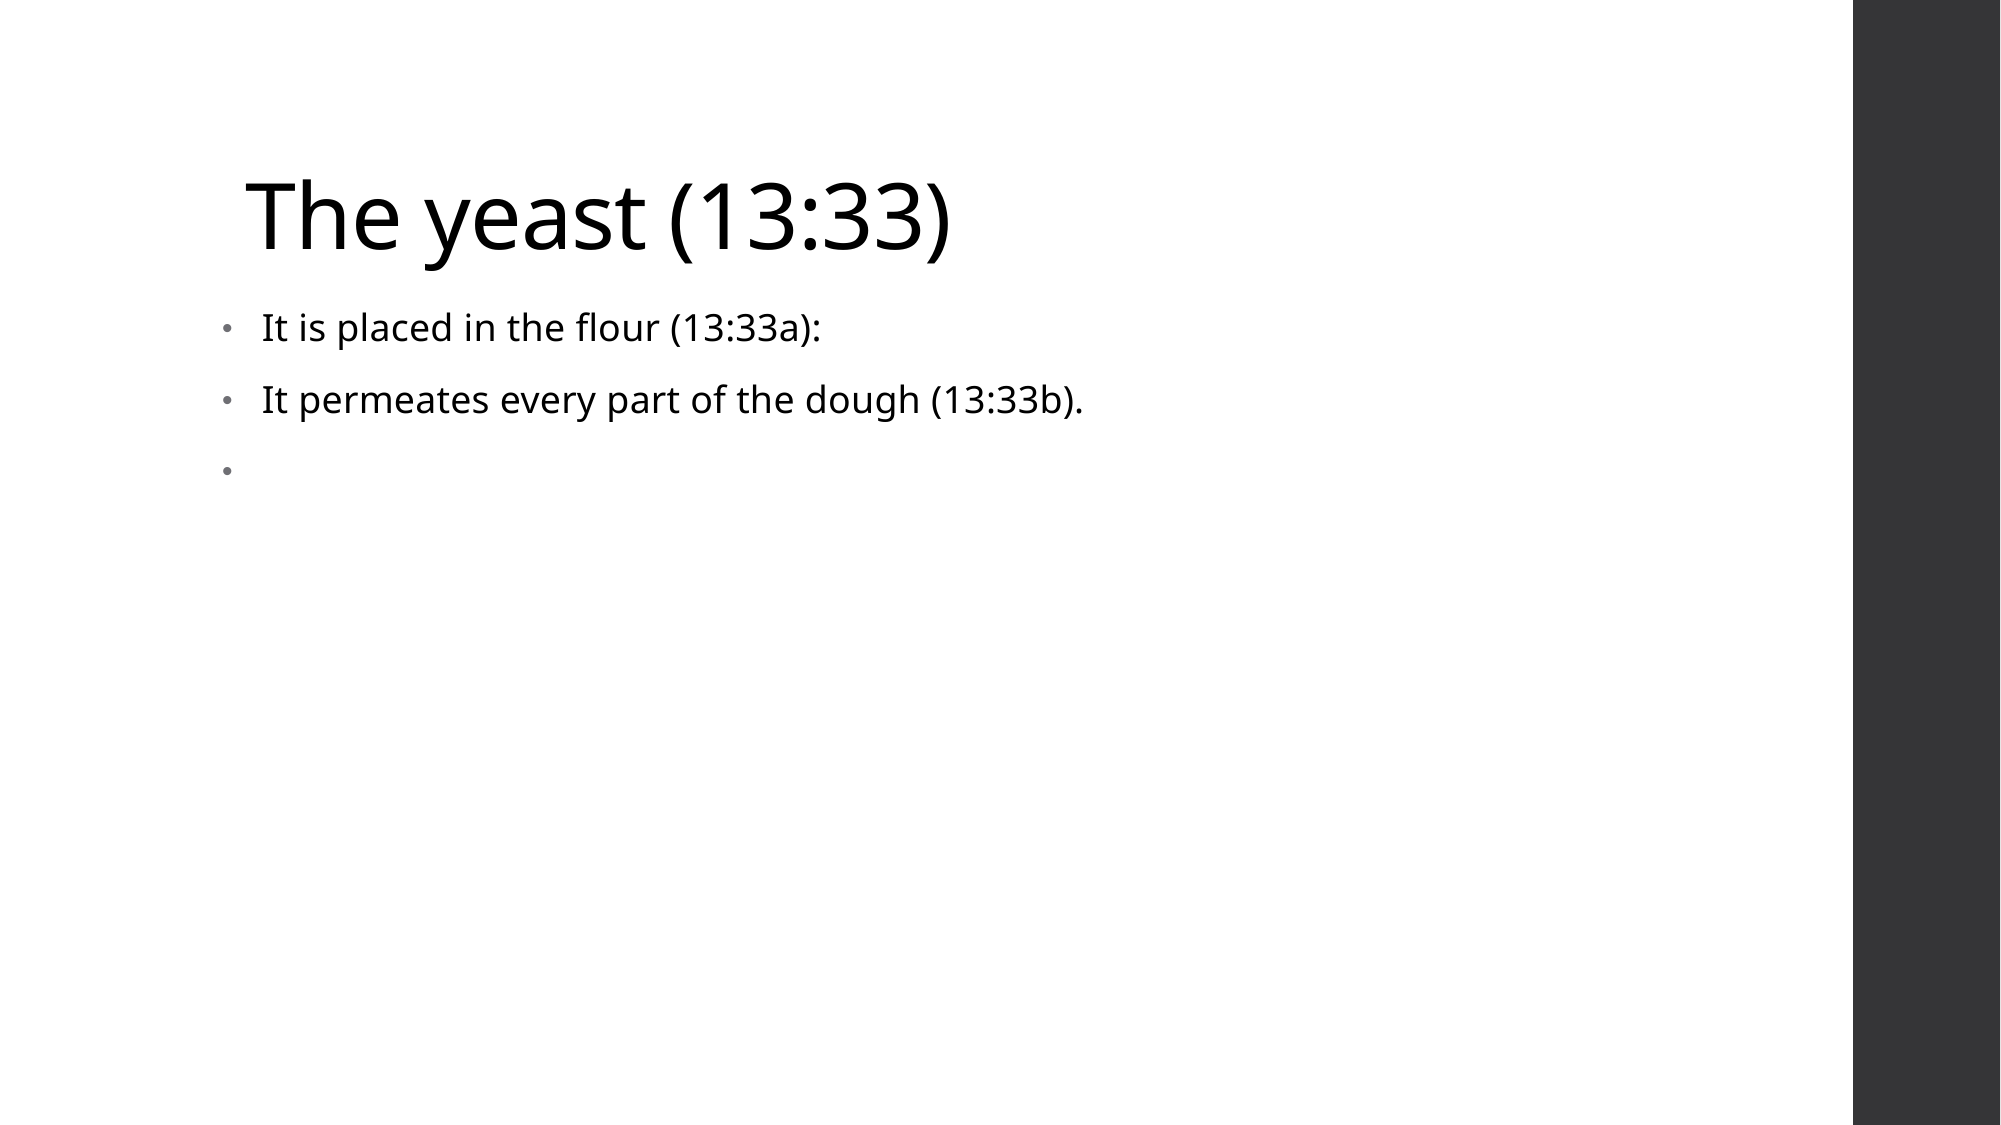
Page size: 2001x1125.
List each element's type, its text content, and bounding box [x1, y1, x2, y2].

list It is placed in the flour (13:33a): It permeates every part of the dough (13:33b). [206, 299, 1617, 1014]
title The yeast (13:33) [206, 60, 1797, 278]
